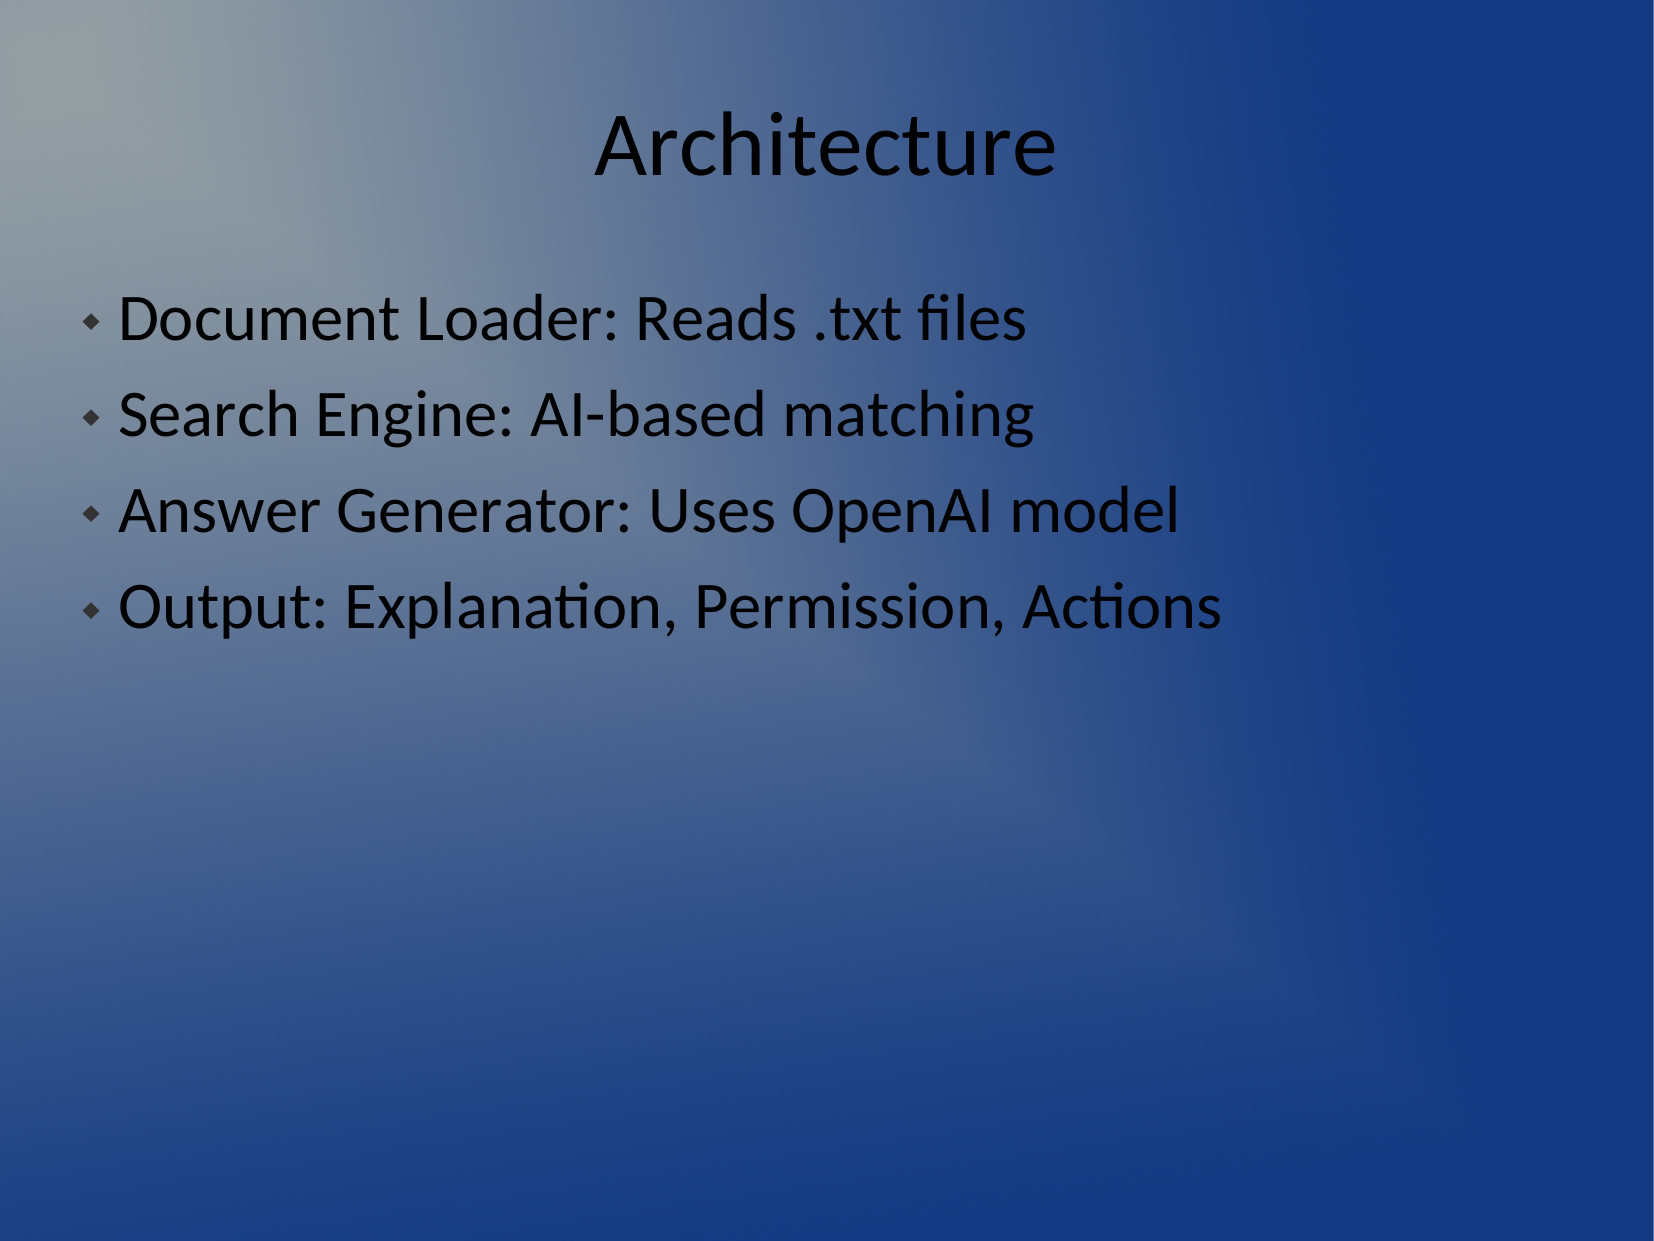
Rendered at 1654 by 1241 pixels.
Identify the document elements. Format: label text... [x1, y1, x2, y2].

list Document Loader: Reads .txt files Search Engine: AI-based matching Answer Generator: Uses OpenAI model Output: Explanation, Permission, Actions [82, 290, 1571, 1109]
picture [0, 0, 1654, 1241]
title Architecture [82, 49, 1571, 257]
